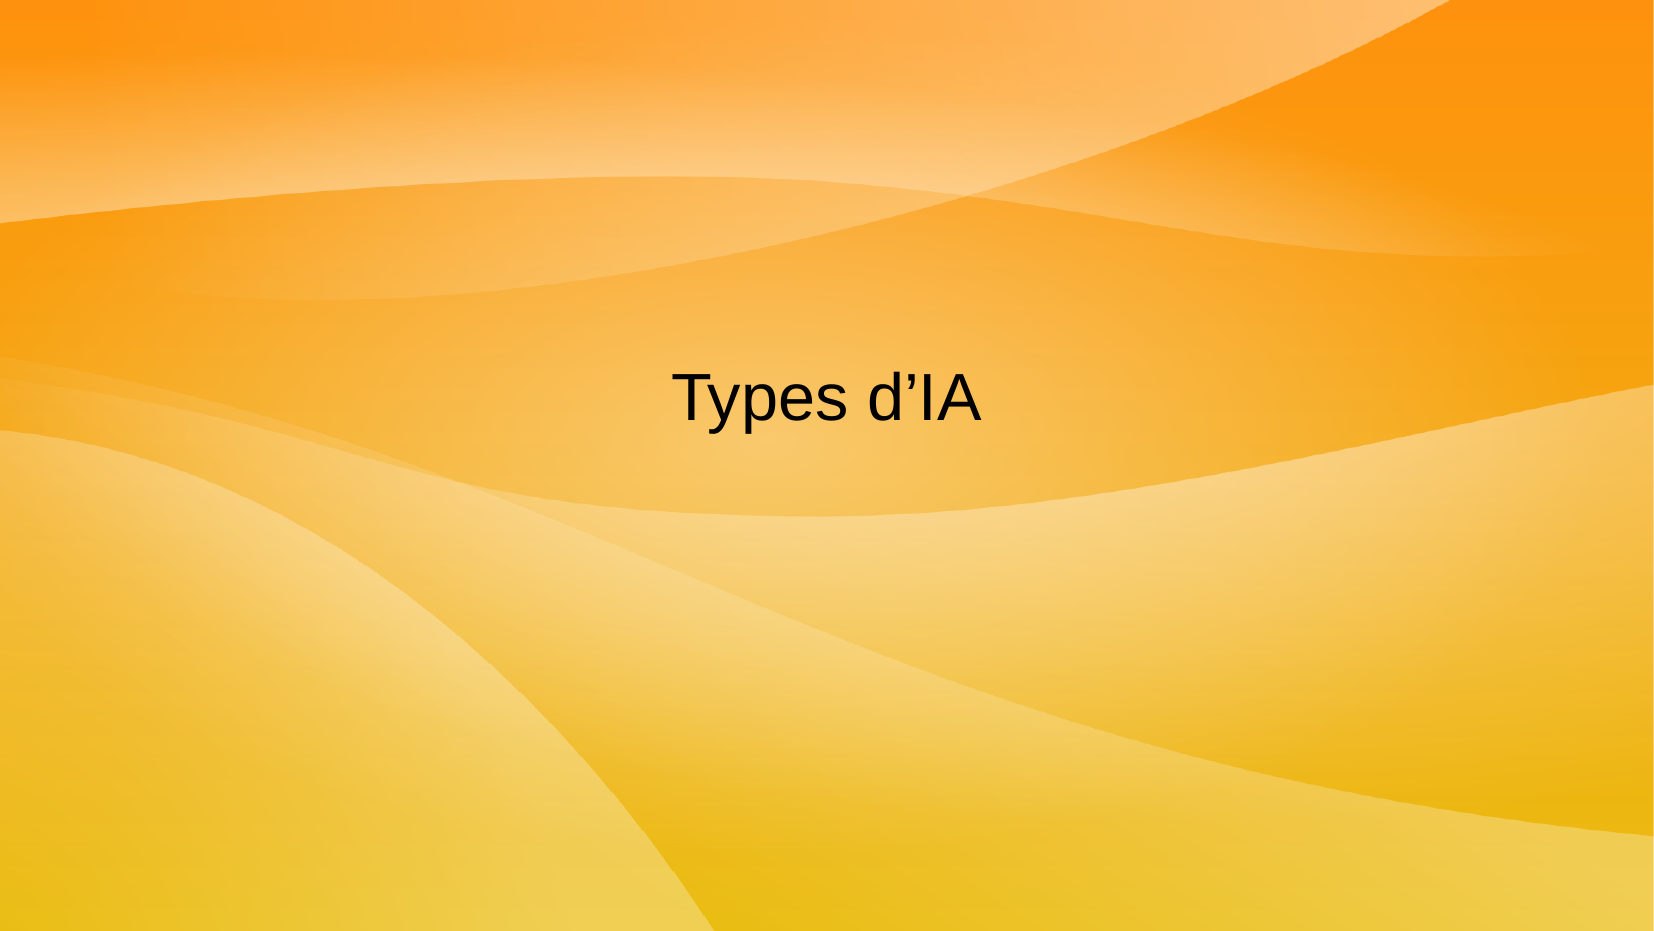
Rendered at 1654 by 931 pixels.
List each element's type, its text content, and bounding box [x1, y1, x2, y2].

picture [0, 0, 1654, 931]
subtitle Types d’IA [82, 37, 1571, 757]
